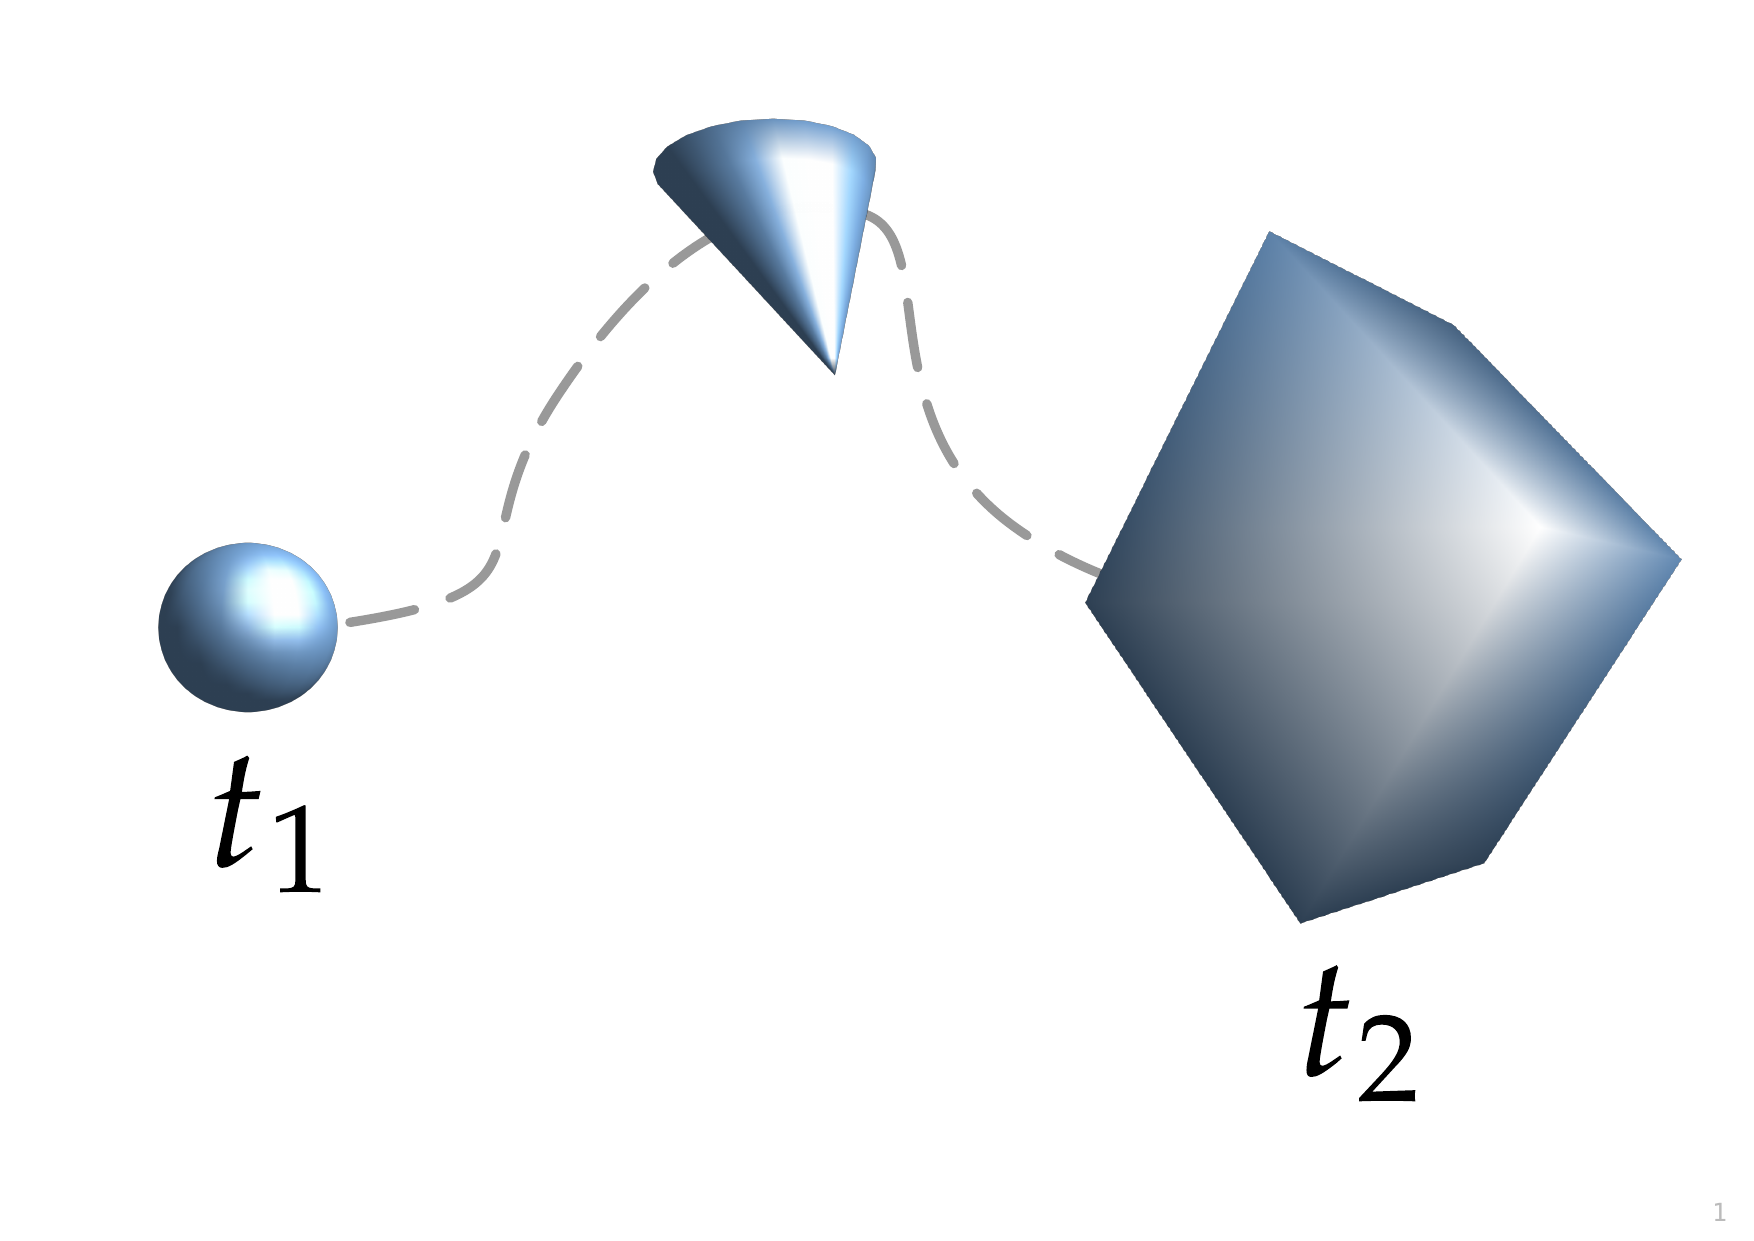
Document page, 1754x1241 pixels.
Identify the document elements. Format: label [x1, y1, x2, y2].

text_box [275, 805, 321, 893]
text_box [1303, 965, 1350, 1077]
text_box [214, 755, 261, 868]
text_box [1359, 1014, 1416, 1102]
